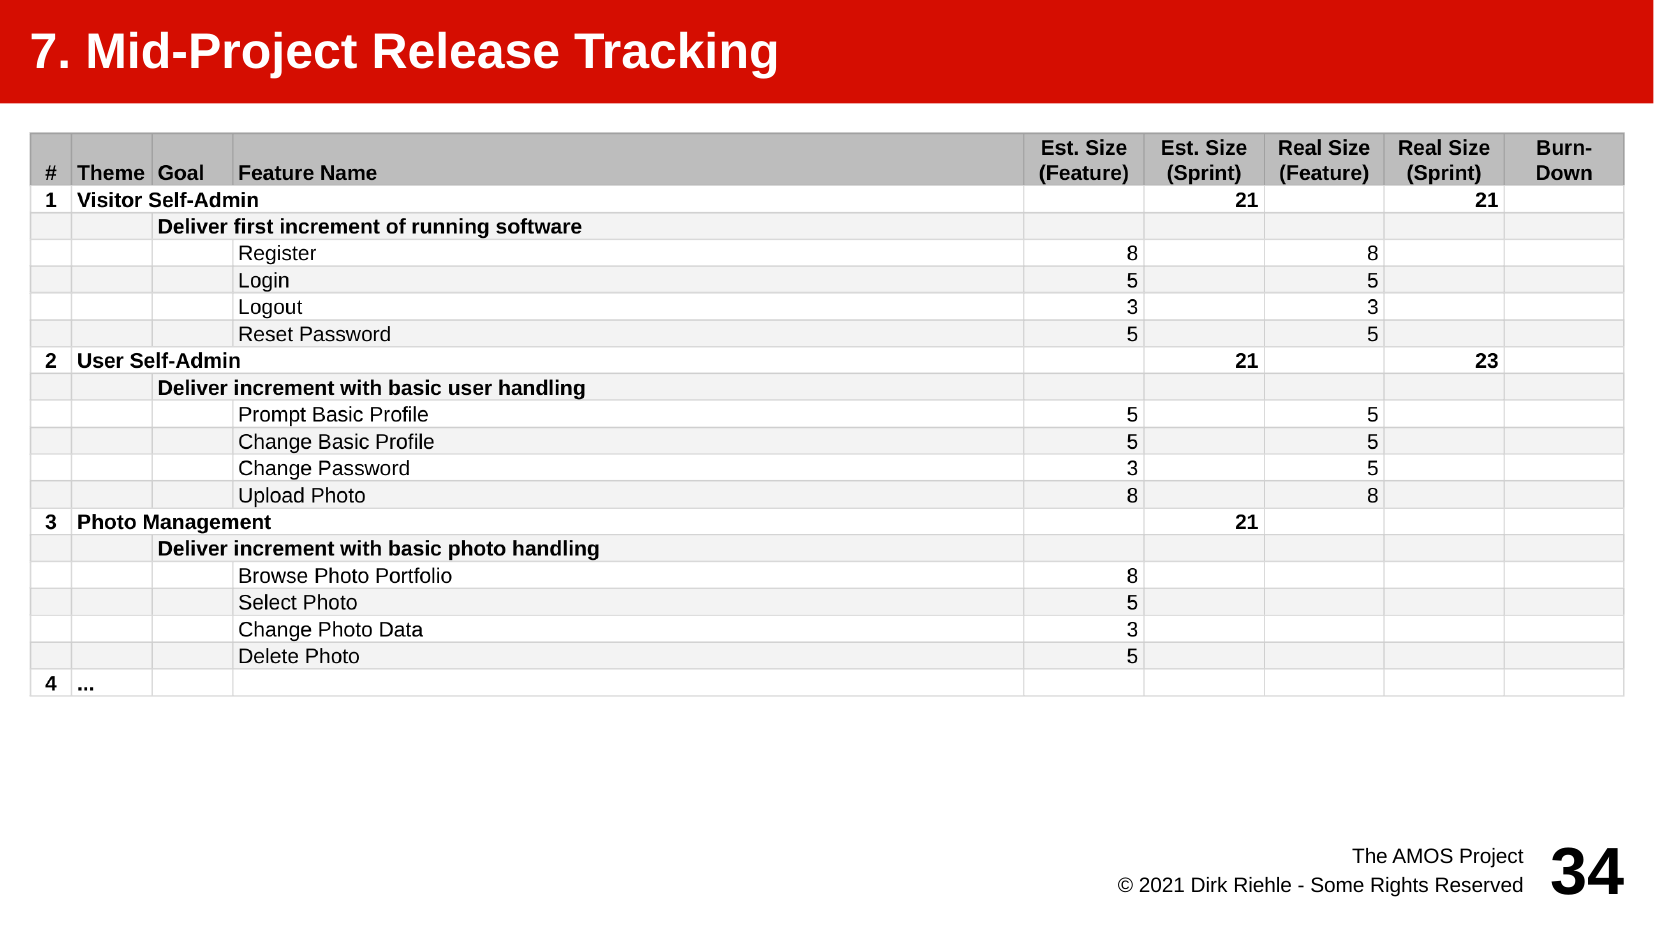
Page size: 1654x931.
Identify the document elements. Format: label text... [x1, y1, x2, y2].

title 7. Mid-Project Release Tracking [0, 0, 1654, 104]
picture [29, 132, 1625, 697]
